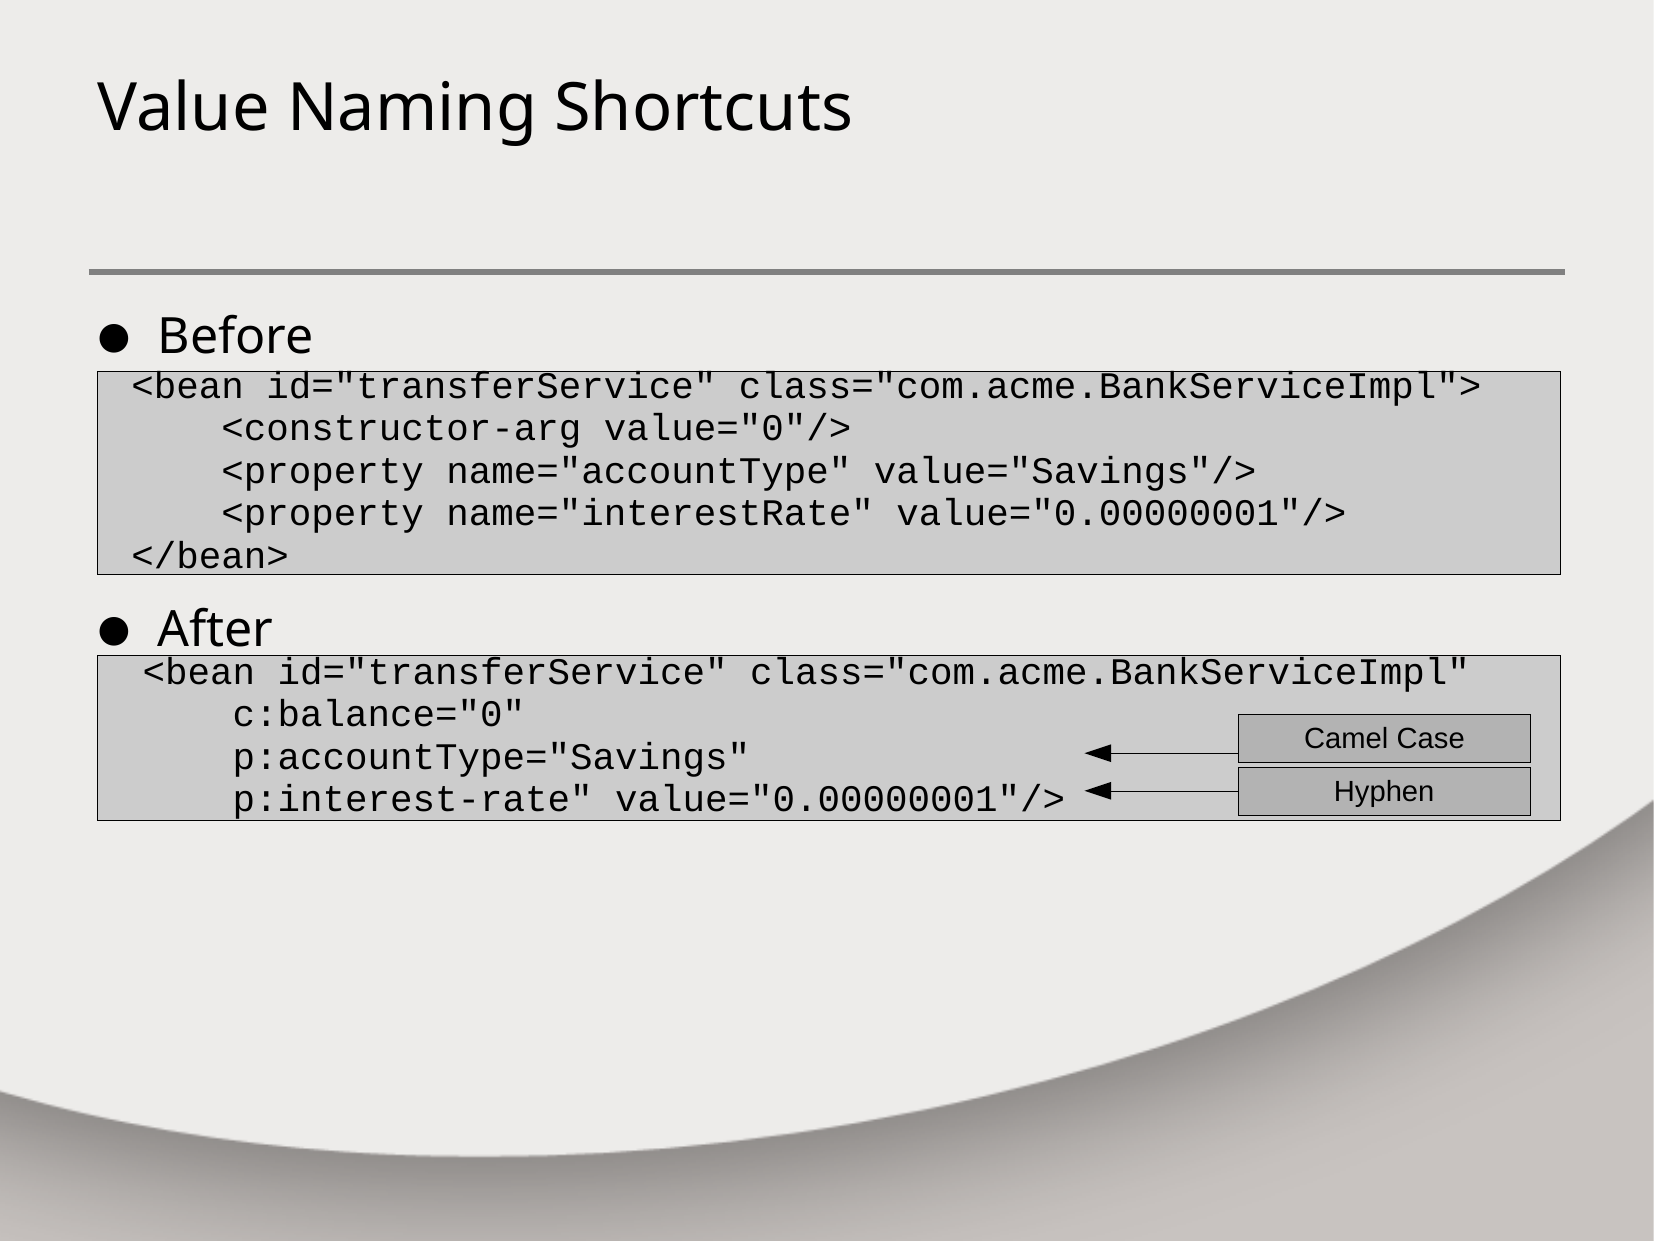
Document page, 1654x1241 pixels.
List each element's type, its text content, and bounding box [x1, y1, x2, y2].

text_box Camel Case [1238, 714, 1531, 763]
list Before After [97, 821, 1561, 1163]
picture [0, 0, 1654, 1241]
title Value Naming Shortcuts [97, 75, 1561, 226]
text_box Hyphen [1238, 767, 1531, 816]
text_box <bean id="transferService" class="com.acme.BankServiceImpl"> <constructor-arg value="0"/> <property name="accountType" value="Savings"/> <property name="interestRate" value="0.00000001"/> </bean> [97, 371, 1561, 575]
list Before After [97, 300, 1561, 371]
text_box <bean id="transferService" class="com.acme.BankServiceImpl" c:balance="0" p:accountType="Savings" p:interest-rate" value="0.00000001"/> [97, 655, 1561, 821]
list Before After [97, 575, 1561, 655]
